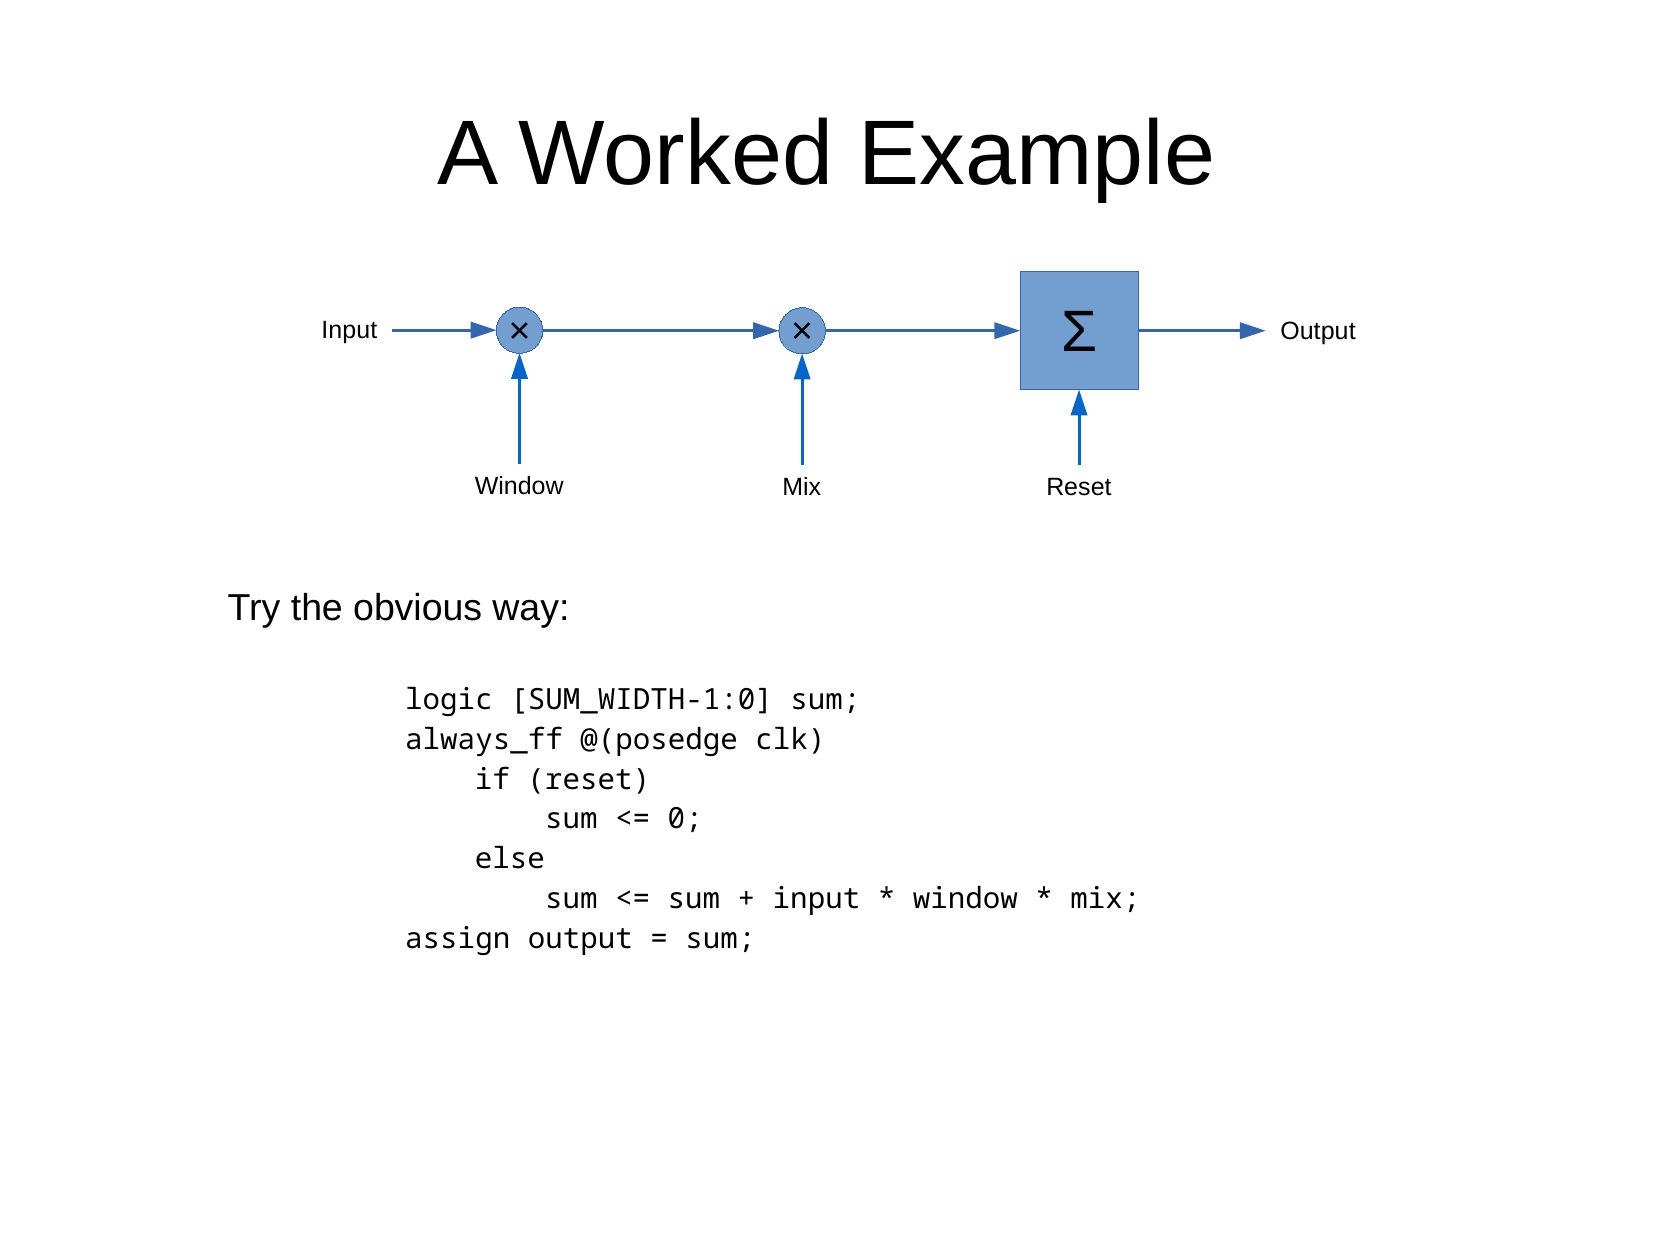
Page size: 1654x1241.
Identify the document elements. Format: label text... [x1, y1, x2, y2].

text_box Try the obvious way: [212, 578, 587, 637]
text_box Input [306, 308, 392, 352]
text_box Σ [1020, 271, 1139, 390]
text_box Reset [1031, 465, 1127, 508]
text_box × [496, 307, 543, 354]
text_box × [778, 307, 826, 354]
title A Worked Example [82, 49, 1571, 257]
text_box Mix [767, 465, 837, 508]
text_box logic [SUM_WIDTH-1:0] sum; always_ff @(posedge clk) if (reset) sum <= 0; else sum <= sum + input * window * mix; assign output = sum; [390, 670, 1156, 926]
text_box Output [1265, 309, 1371, 353]
text_box Window [460, 464, 579, 508]
